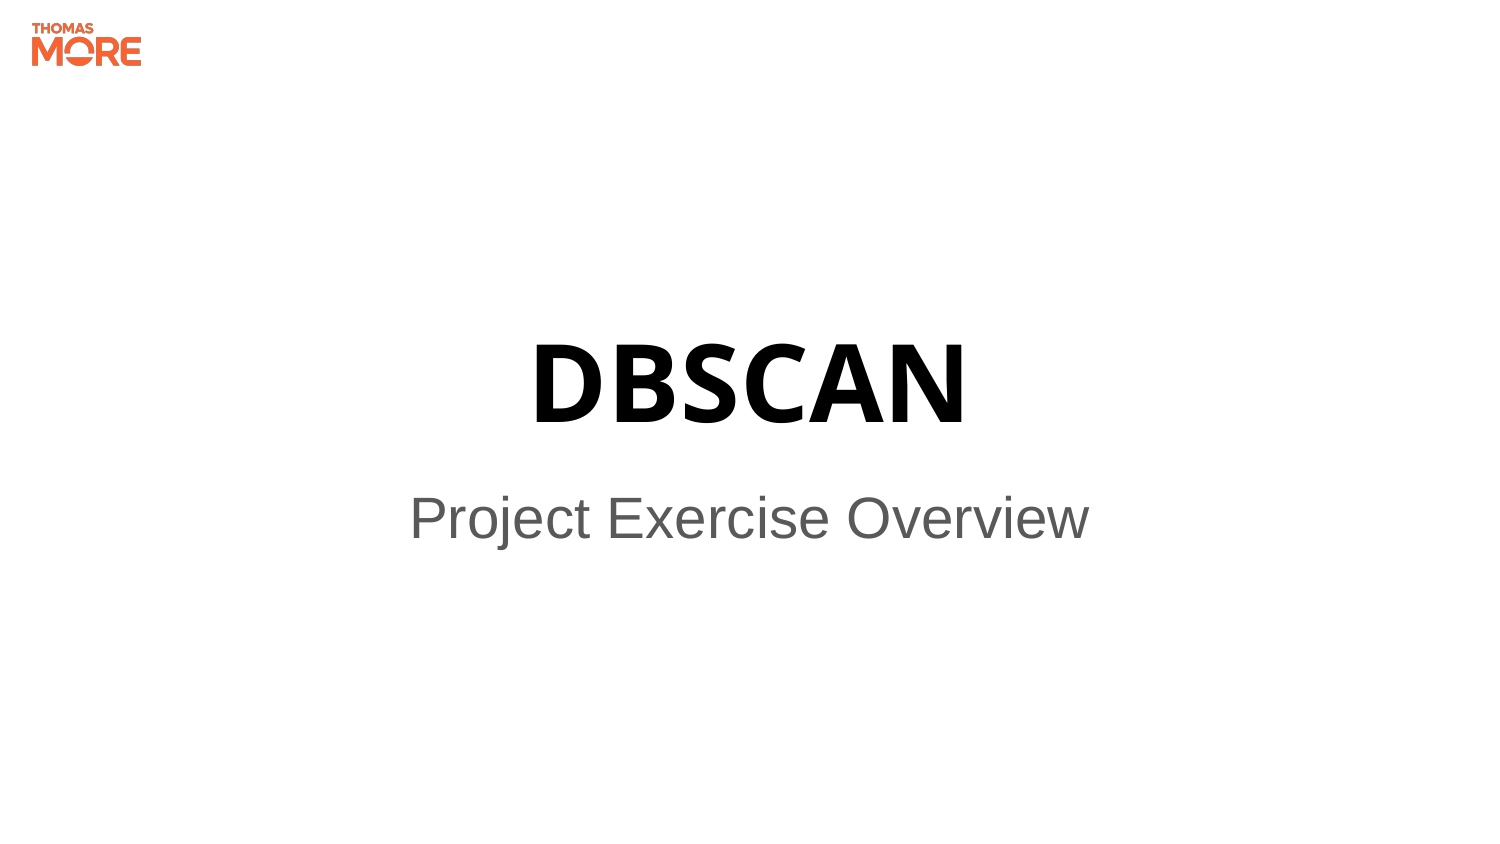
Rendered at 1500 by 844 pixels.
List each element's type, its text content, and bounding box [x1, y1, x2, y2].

picture [22, 13, 151, 76]
title DBSCAN [51, 122, 1449, 459]
subtitle Project Exercise Overview [51, 464, 1449, 595]
